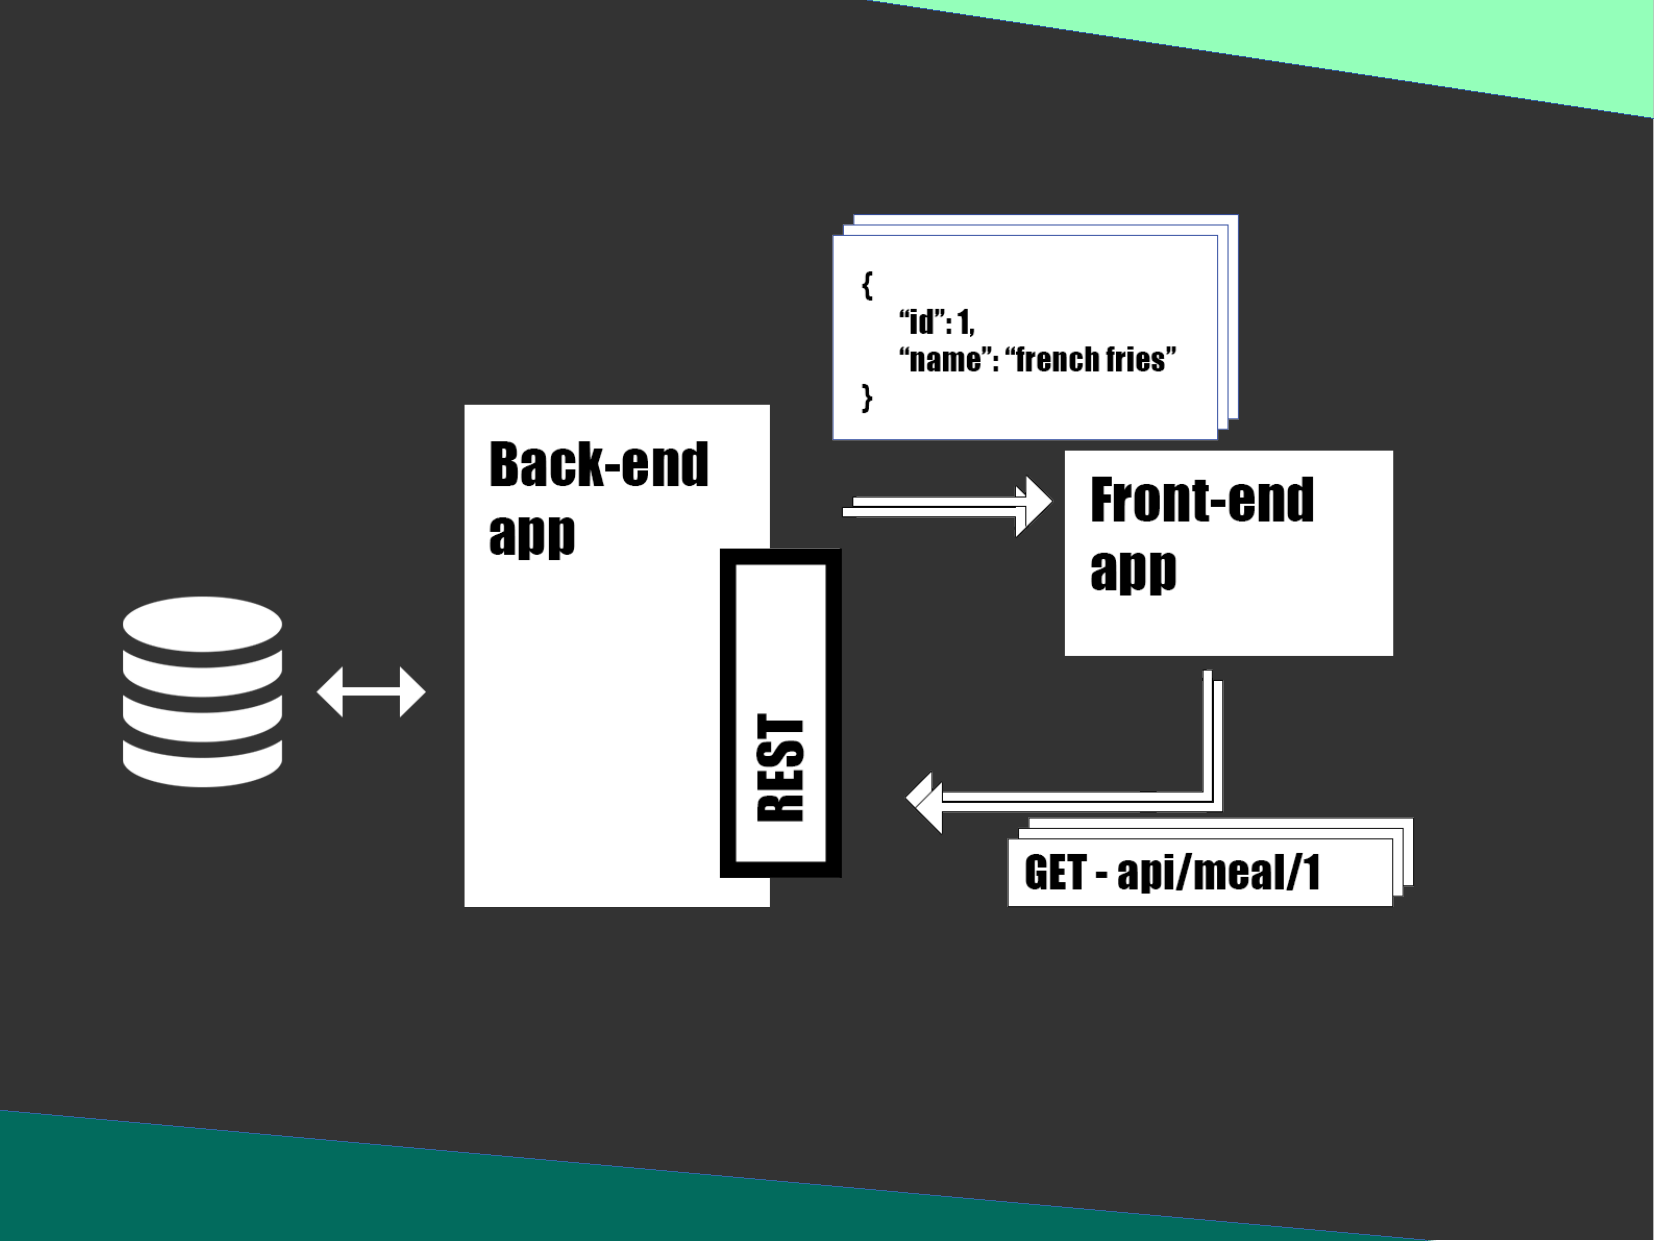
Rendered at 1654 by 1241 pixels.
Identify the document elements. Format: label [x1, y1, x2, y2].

text_box [867, 0, 1654, 119]
picture [81, 163, 1609, 1101]
